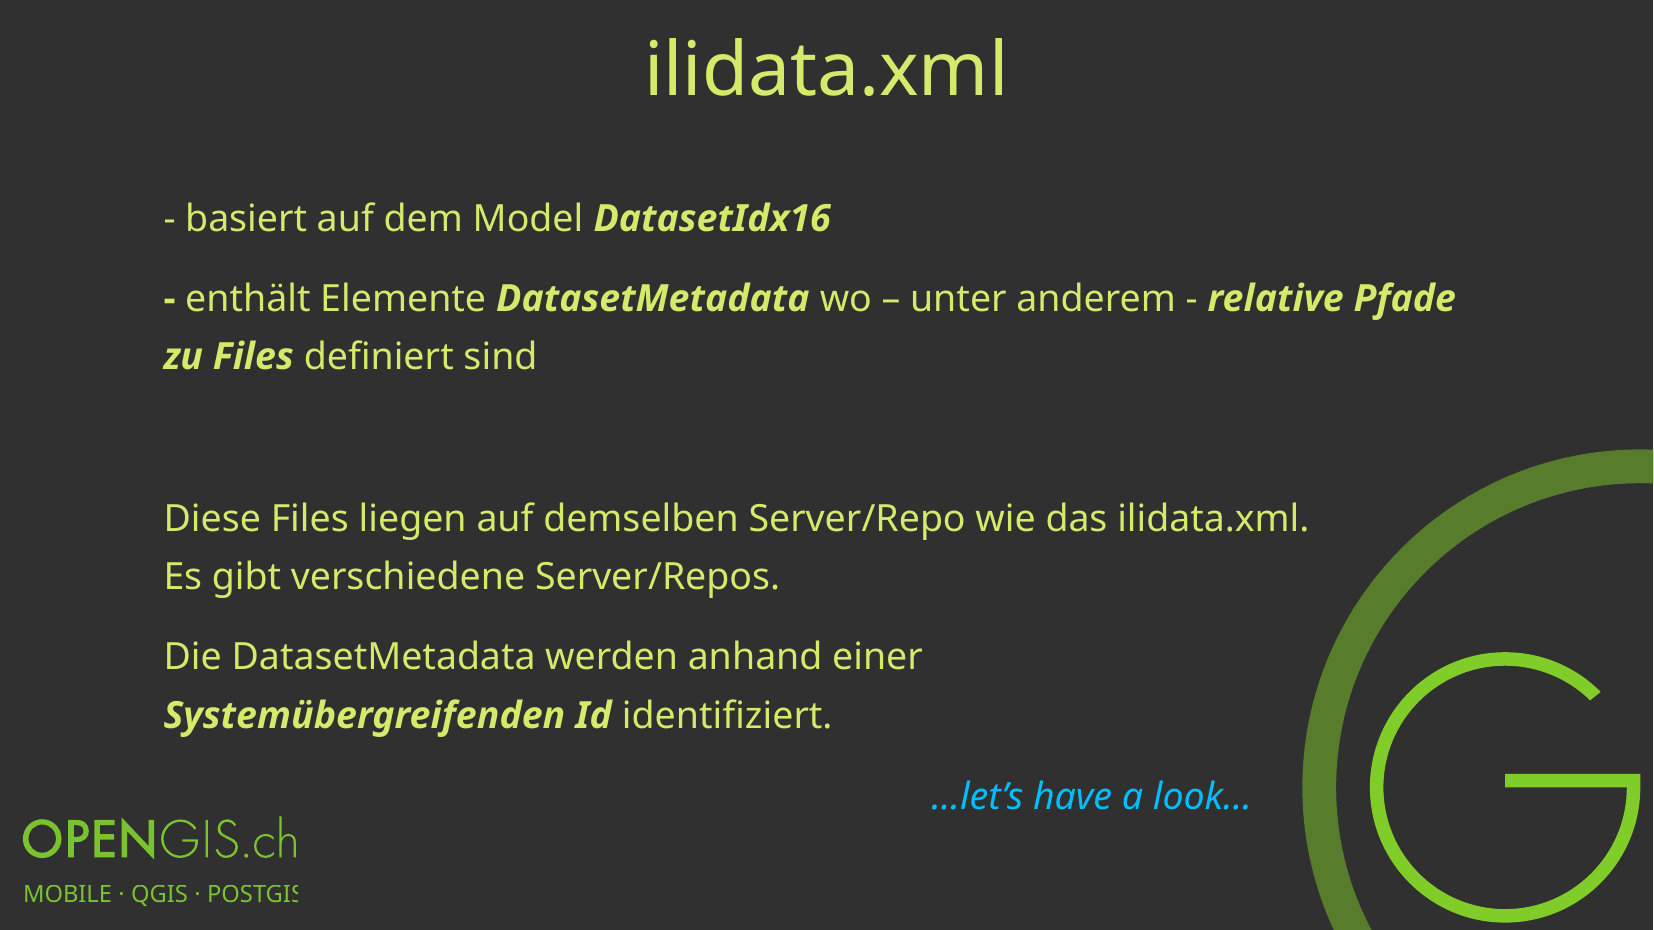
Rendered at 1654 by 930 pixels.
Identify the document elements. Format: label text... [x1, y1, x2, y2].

title ilidata.xml [0, 0, 1653, 135]
text_box - basiert auf dem Model DatasetIdx16 - enthält Elemente DatasetMetadata wo – unter anderem - relative Pfade zu Files definiert sind Diese Files liegen auf demselben Server/Repo wie das ilidata.xml. Es gibt verschiedene Server/Repos. Die DatasetMetadata werden anhand einer Systemübergreifenden Id identifiziert. ...let’s have a look… [0, 180, 1471, 826]
